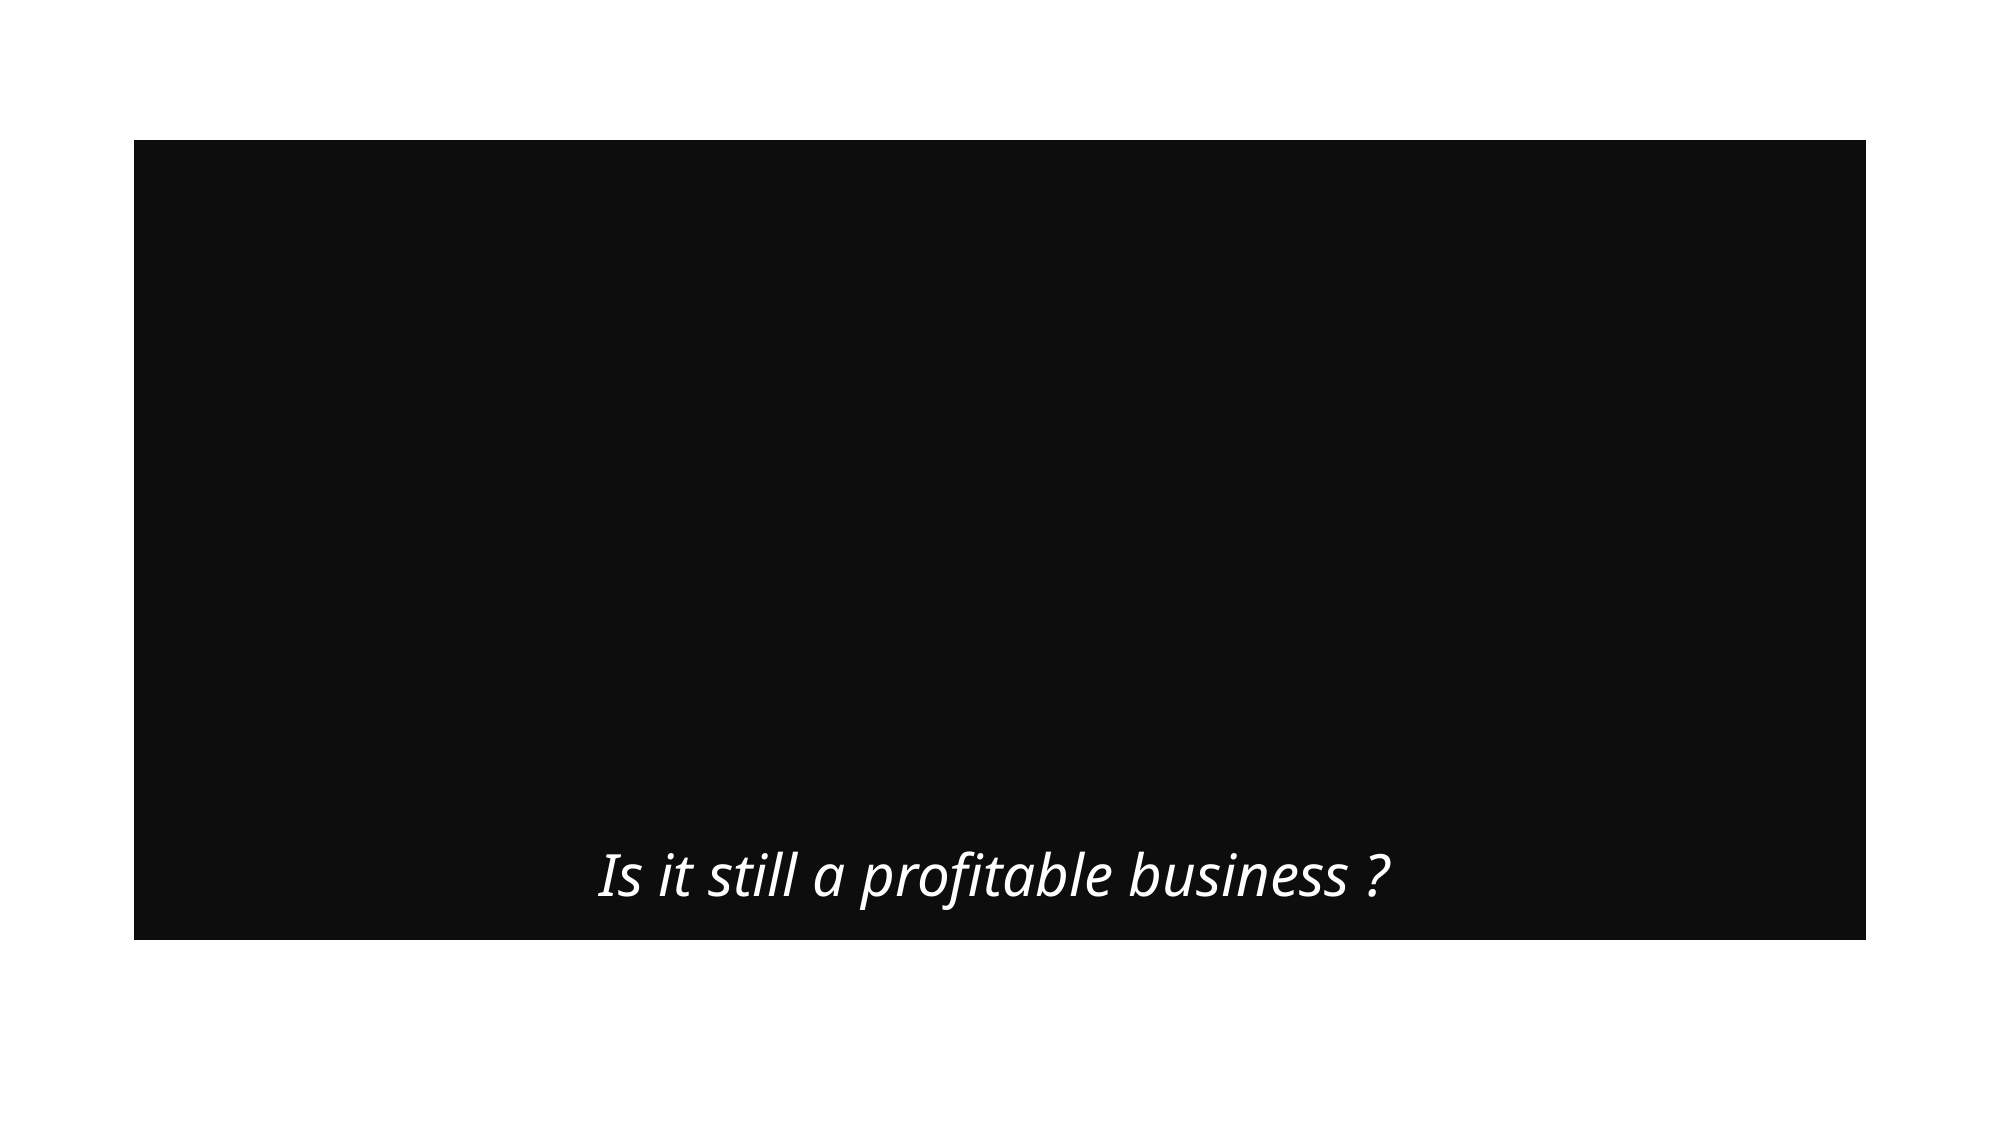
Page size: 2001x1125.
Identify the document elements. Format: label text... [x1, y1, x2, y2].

text_box Is it still a profitable business ? [584, 830, 1678, 917]
text_box [134, 140, 1866, 940]
